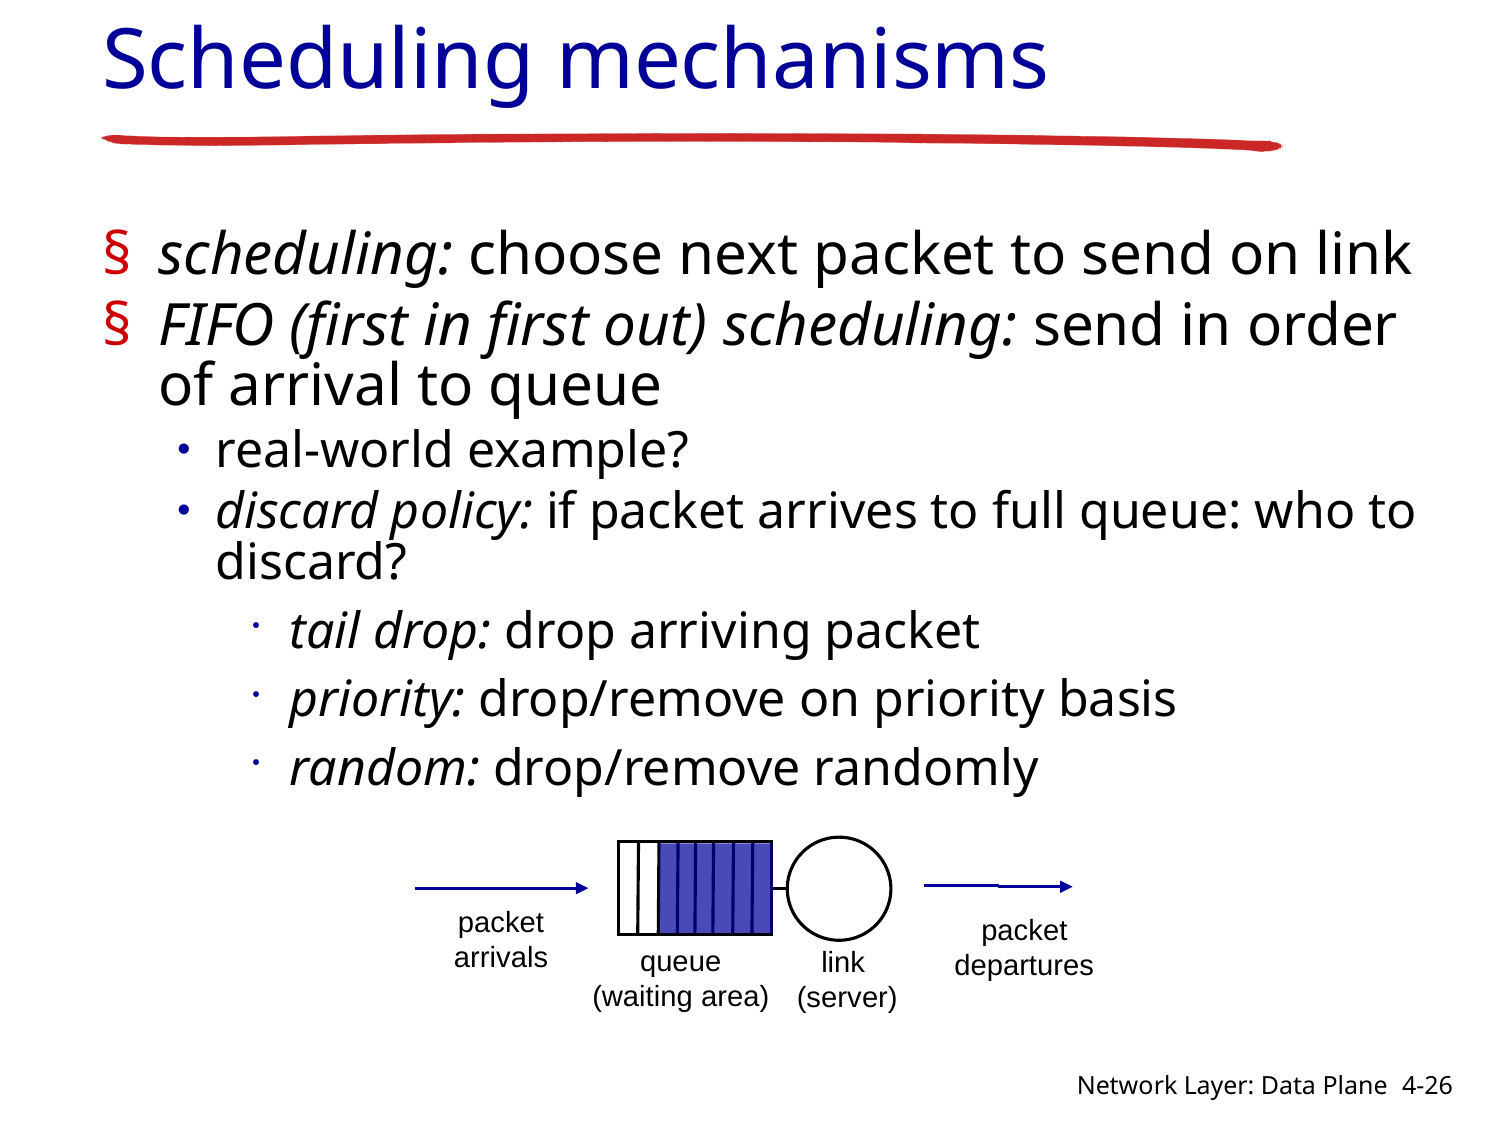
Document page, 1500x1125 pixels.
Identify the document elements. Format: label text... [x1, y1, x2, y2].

text_box [659, 843, 773, 933]
slide_number 4-13 [1387, 1062, 1480, 1107]
text_box link (server) [773, 935, 913, 1021]
list scheduling: choose next packet to send on link FIFO (first in first out) scheduling: send in order of arrival to queue real-world example? discard policy: if packet arrives to full queue: who to discard? tail drop: drop arriving packet priority: drop/remove on priority basis random: drop/remove randomly [87, 219, 1443, 808]
text_box packet departures [939, 903, 1110, 989]
footer Network Layer: Data Plane [1045, 1062, 1404, 1102]
text_box packet arrivals [439, 895, 564, 981]
picture [96, 128, 1296, 157]
title Scheduling mechanisms [87, 0, 1363, 186]
text_box queue (waiting area) [577, 934, 785, 1020]
